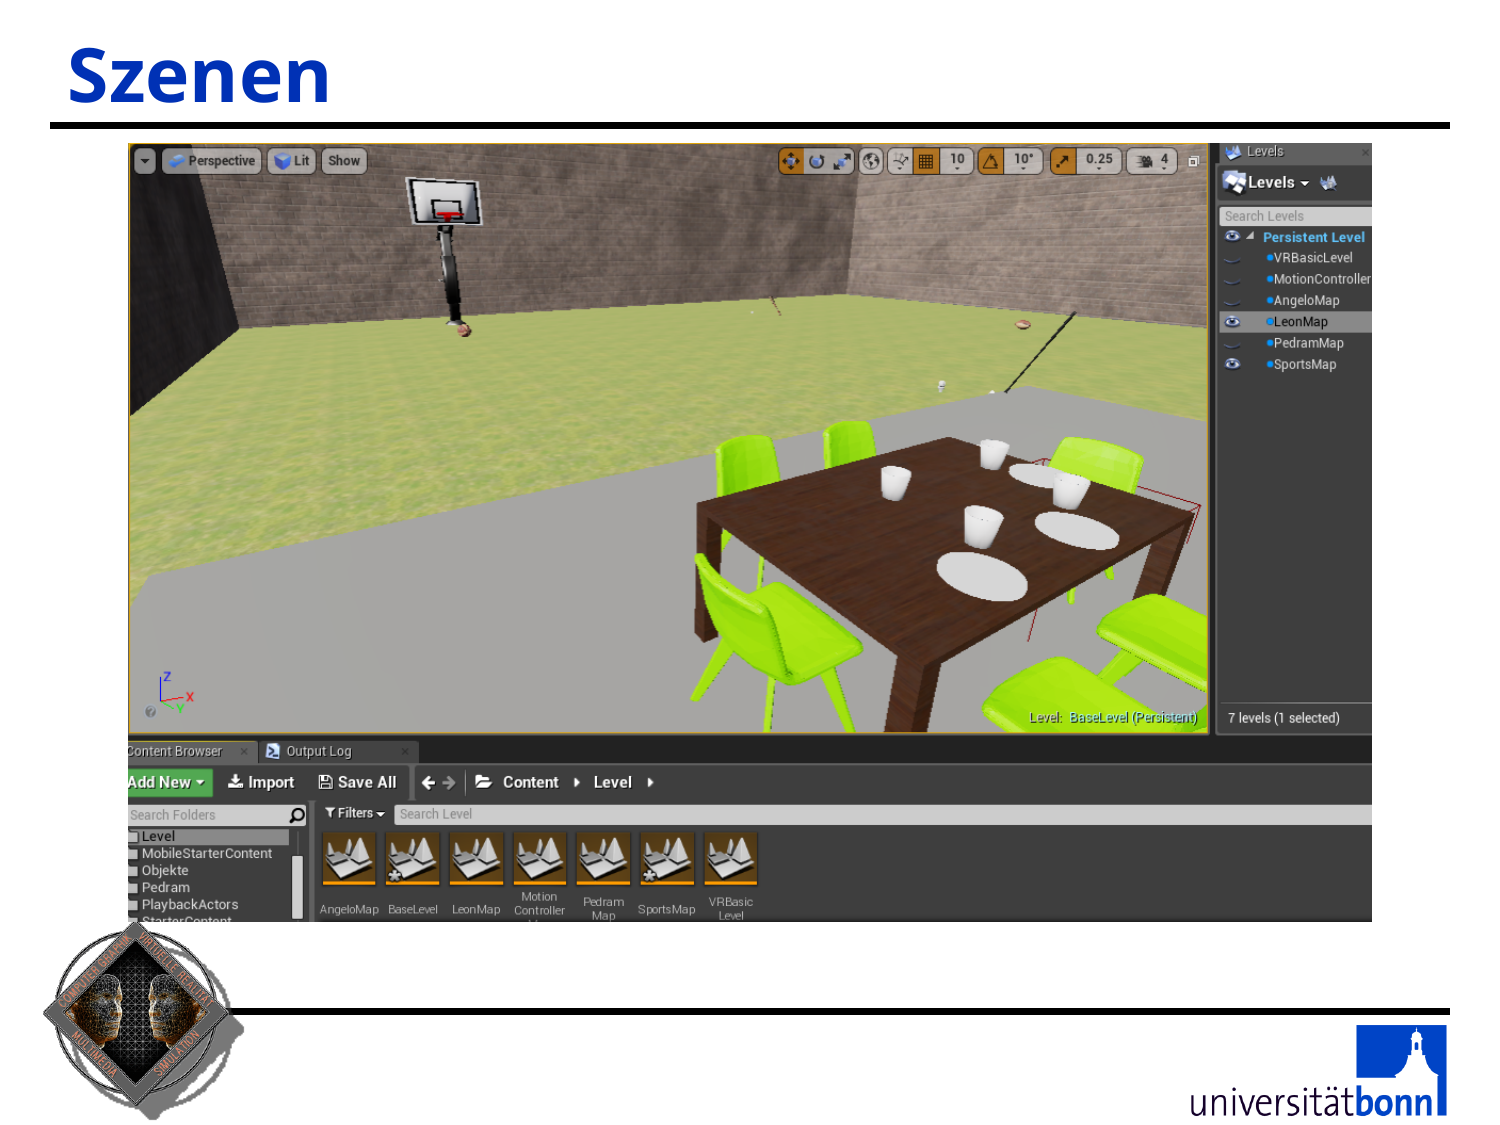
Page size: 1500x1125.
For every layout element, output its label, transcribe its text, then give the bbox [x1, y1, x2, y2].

title Szenen [53, 18, 1447, 126]
picture [1189, 1023, 1448, 1117]
picture [41, 143, 1372, 1106]
